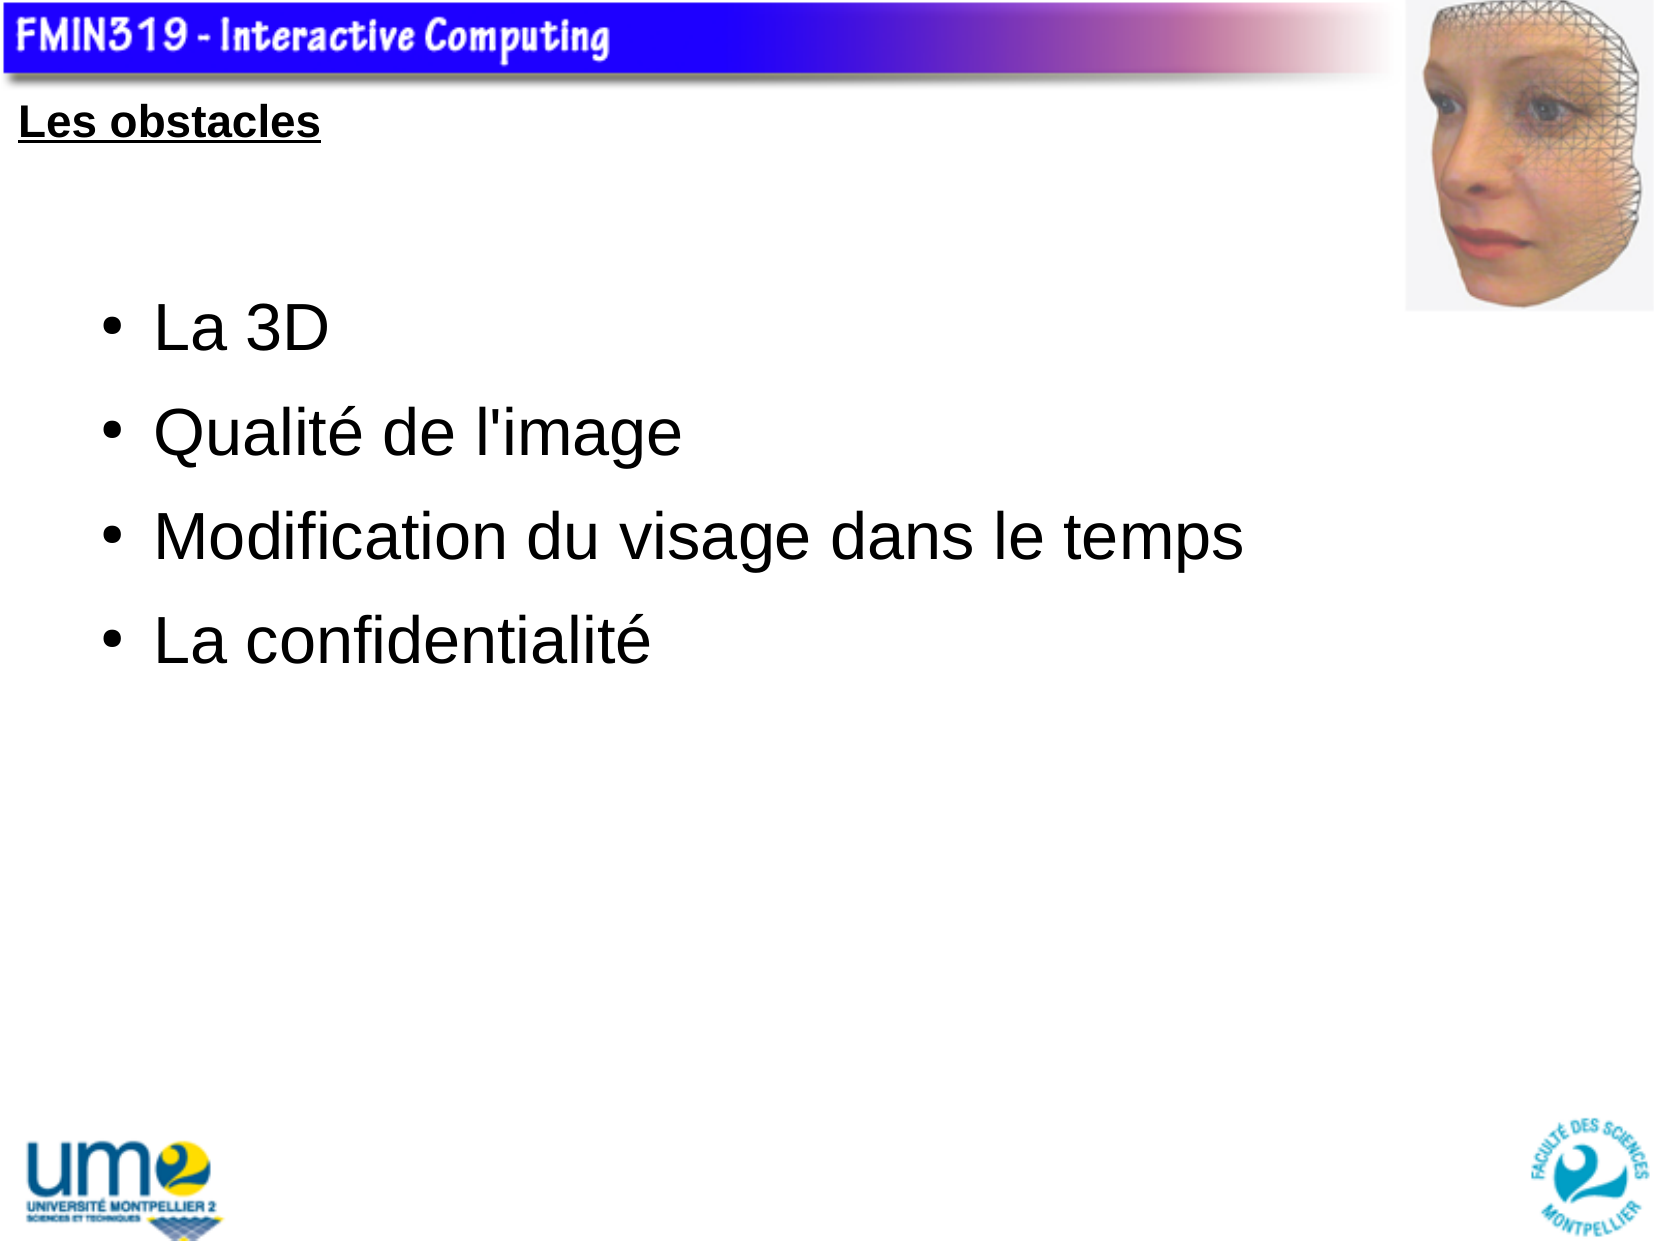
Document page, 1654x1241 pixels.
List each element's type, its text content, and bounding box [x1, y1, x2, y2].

text_box Les obstacles [3, 88, 1654, 324]
picture [0, 0, 1654, 1241]
list La 3D Qualité de l'image Modification du visage dans le temps La confidentialité [82, 290, 1571, 1094]
